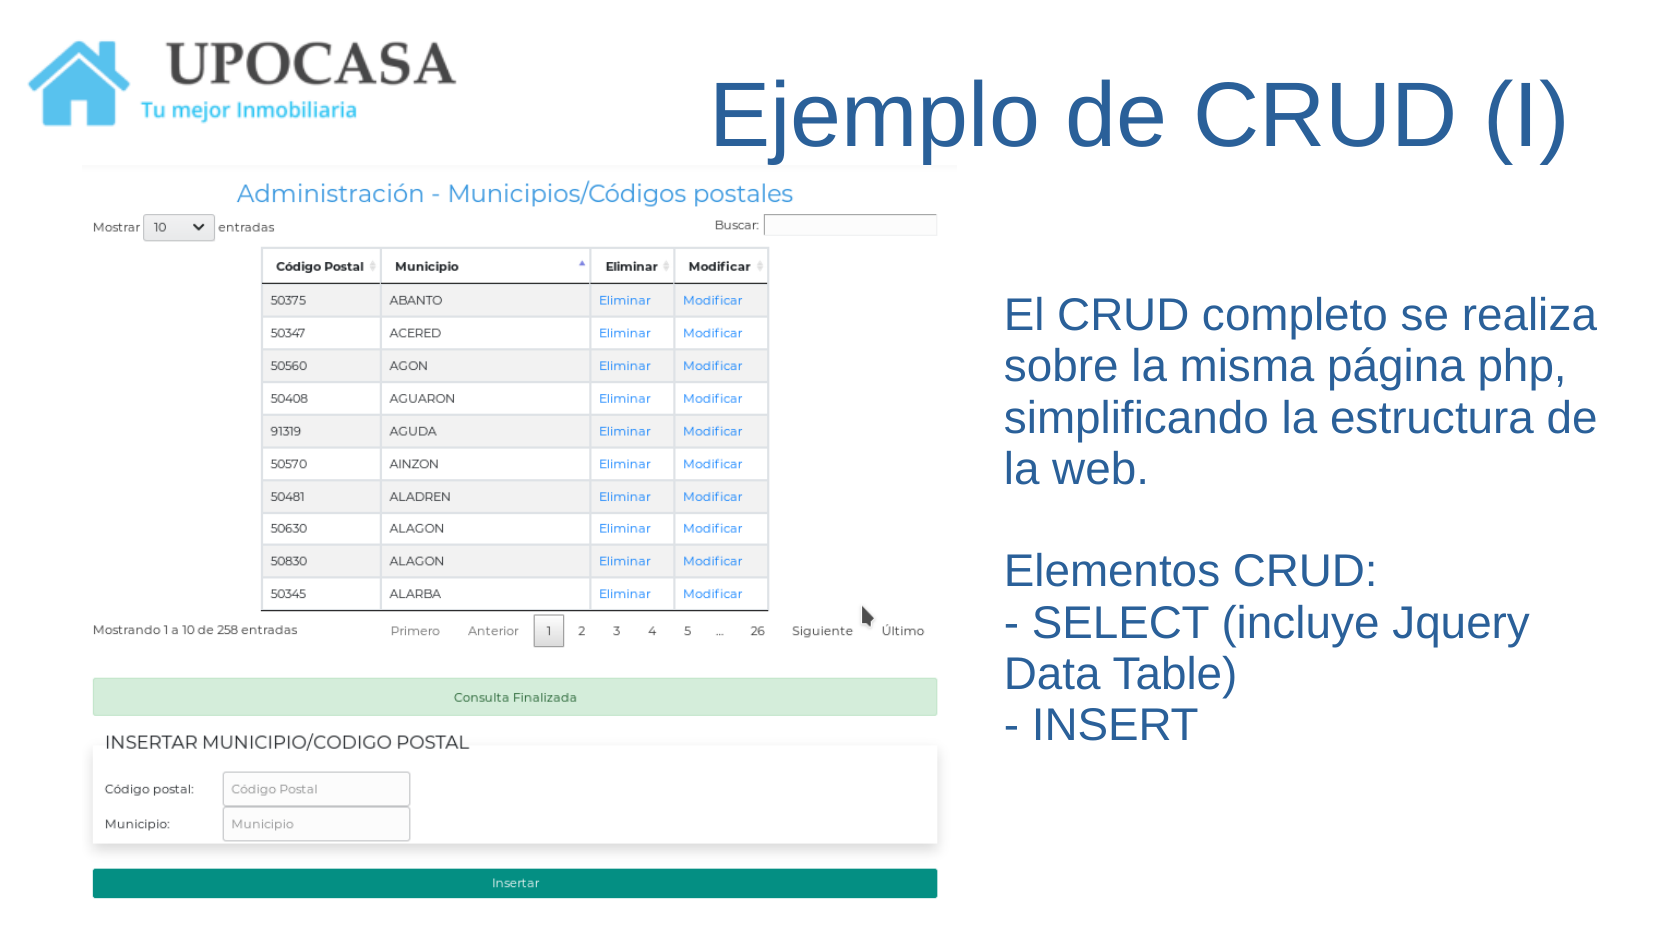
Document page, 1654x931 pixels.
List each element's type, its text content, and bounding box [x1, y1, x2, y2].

picture [82, 165, 957, 920]
title Ejemplo de CRUD (I) [82, 37, 1571, 193]
picture [0, 0, 508, 160]
title El CRUD completo se realiza sobre la misma página php, simplificando la estructura de la web. Elementos CRUD: - SELECT (incluye Jquery Data Table) - INSERT [1003, 200, 1606, 839]
